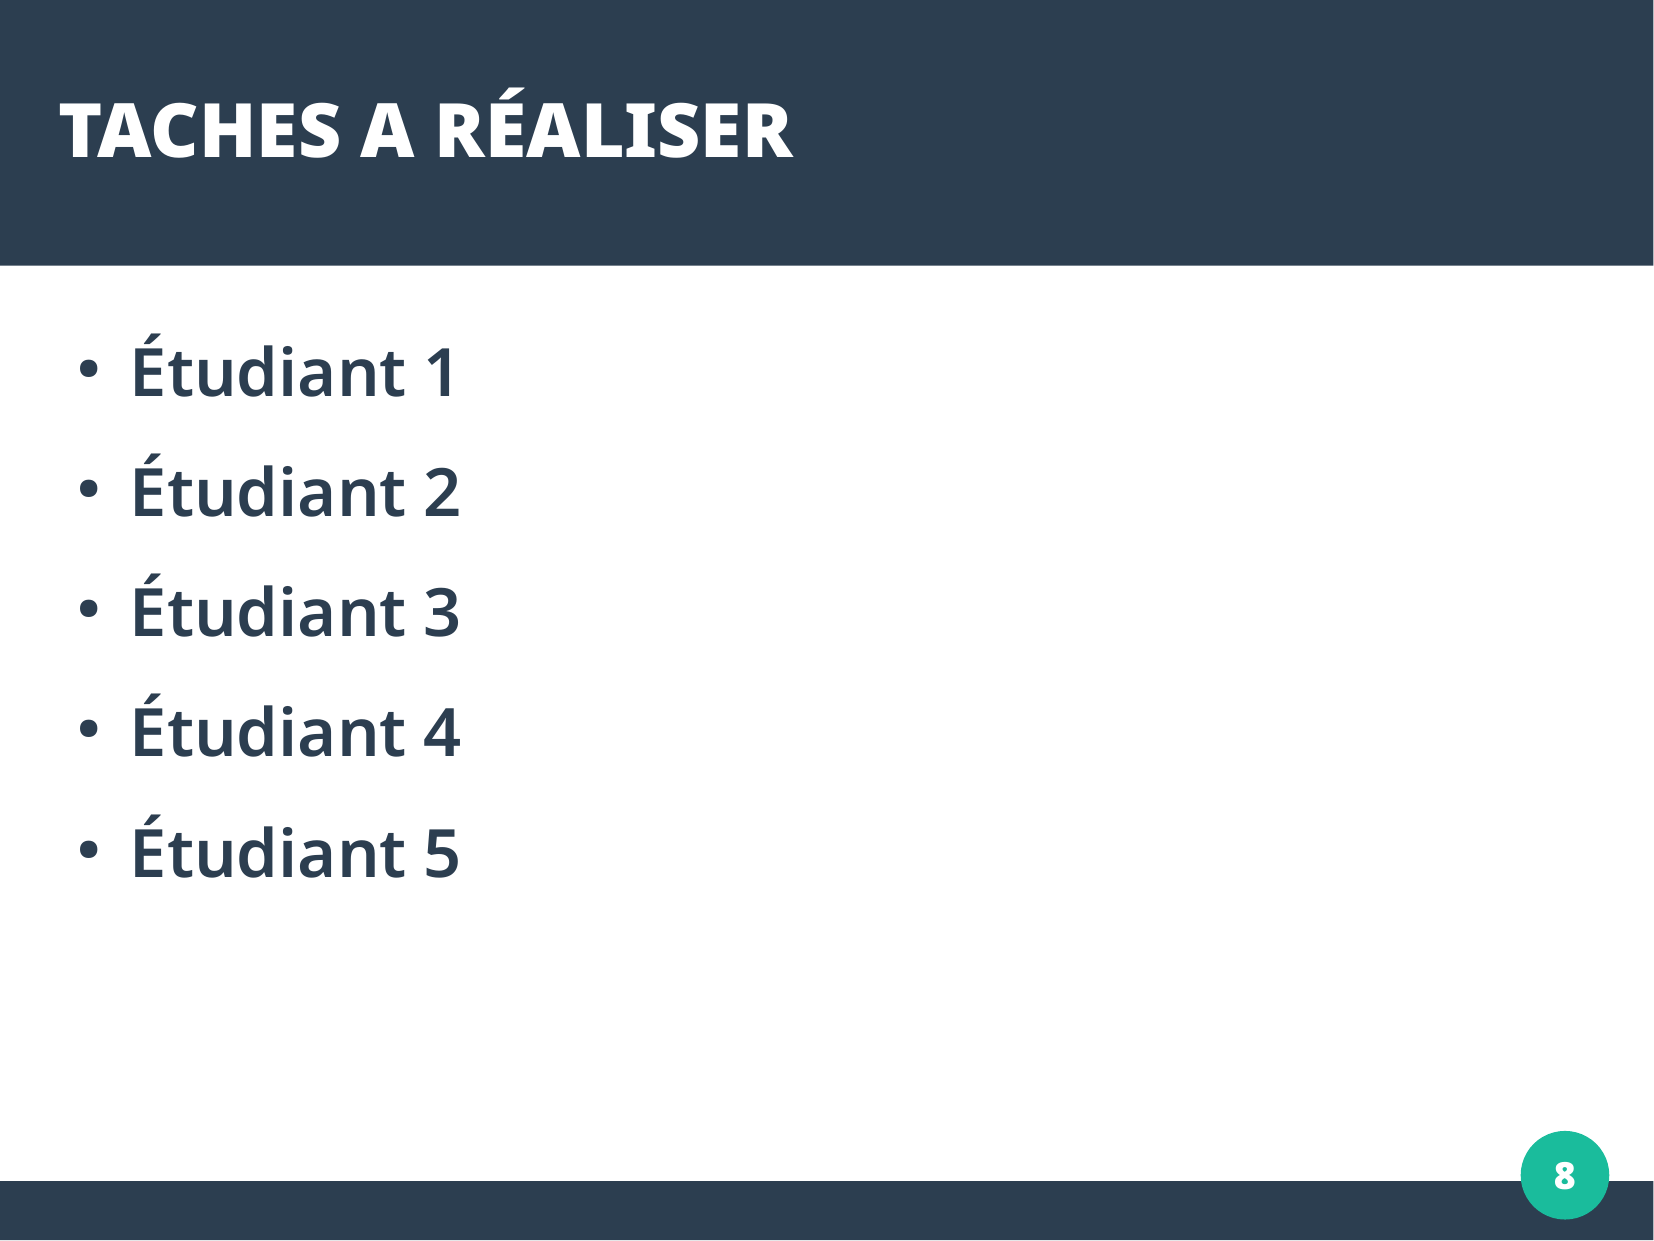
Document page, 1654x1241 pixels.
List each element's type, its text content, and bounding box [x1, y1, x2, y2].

list Étudiant 1 Étudiant 2 Étudiant 3 Étudiant 4 Étudiant 5 [59, 324, 1595, 1152]
title TACHES A RÉALISER [59, 49, 1595, 207]
